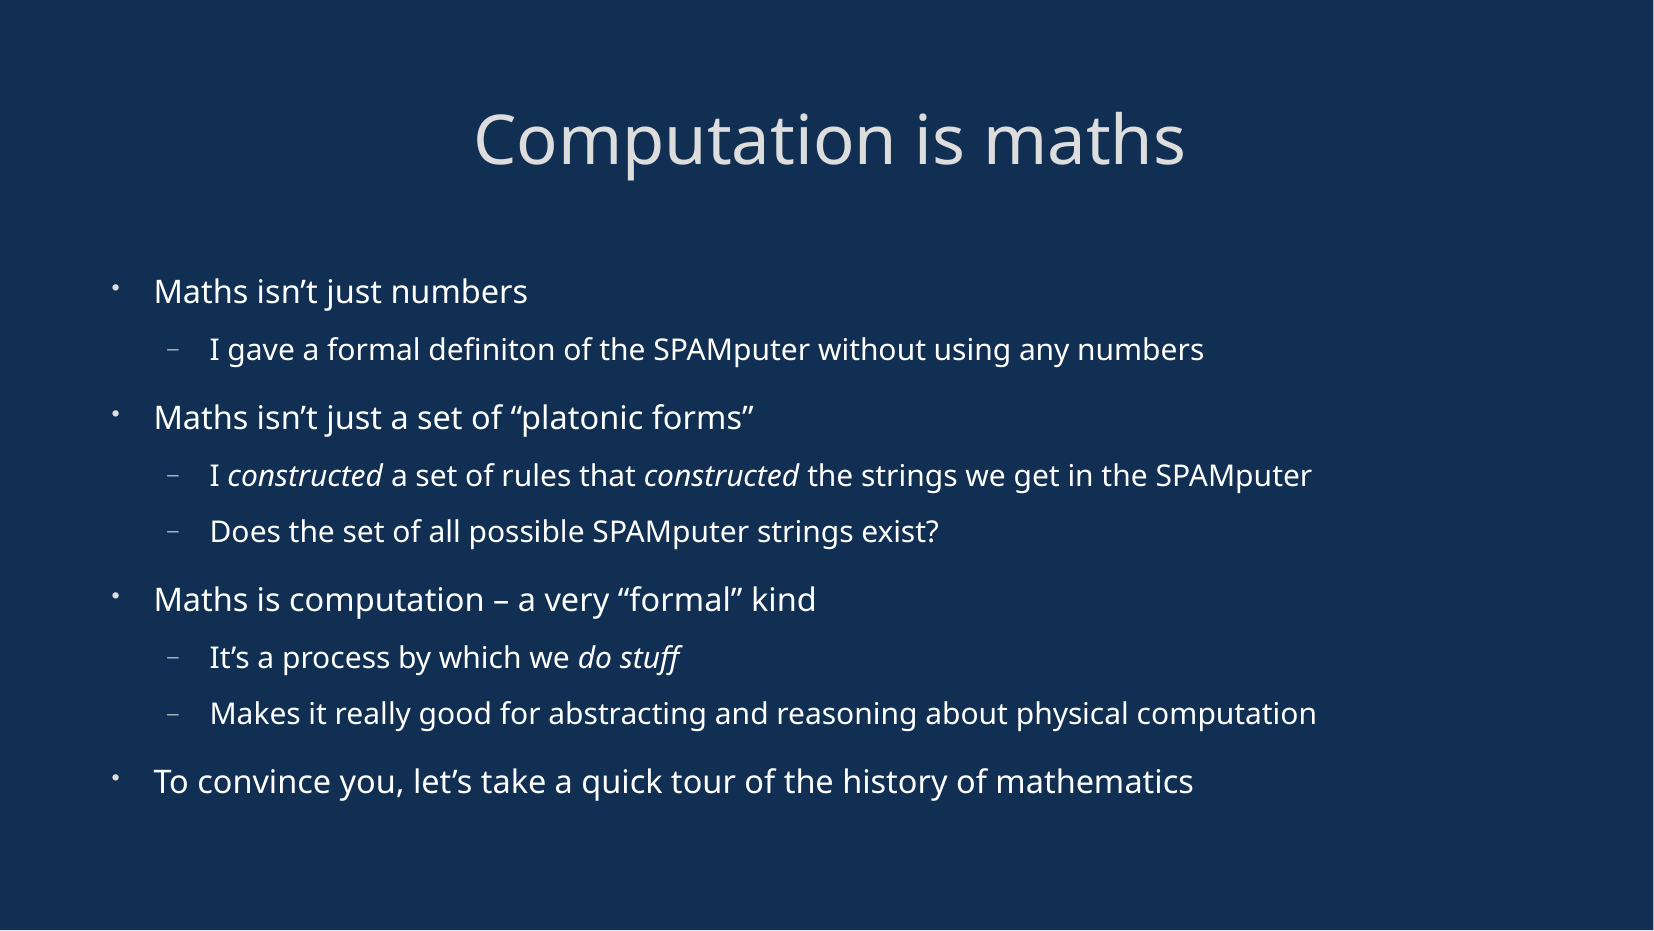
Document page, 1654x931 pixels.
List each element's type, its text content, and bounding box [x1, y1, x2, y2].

list Maths isn’t just numbers I gave a formal definiton of the SPAMputer without using any numbers Maths isn’t just a set of “platonic forms” I constructed a set of rules that constructed the strings we get in the SPAMputer Does the set of all possible SPAMputer strings exist? Maths is computation – a very “formal” kind It’s a process by which we do stuff Makes it really good for abstracting and reasoning about physical computation To convince you, let’s take a quick tour of the history of mathematics [97, 268, 1563, 806]
title Computation is maths [97, 56, 1563, 220]
